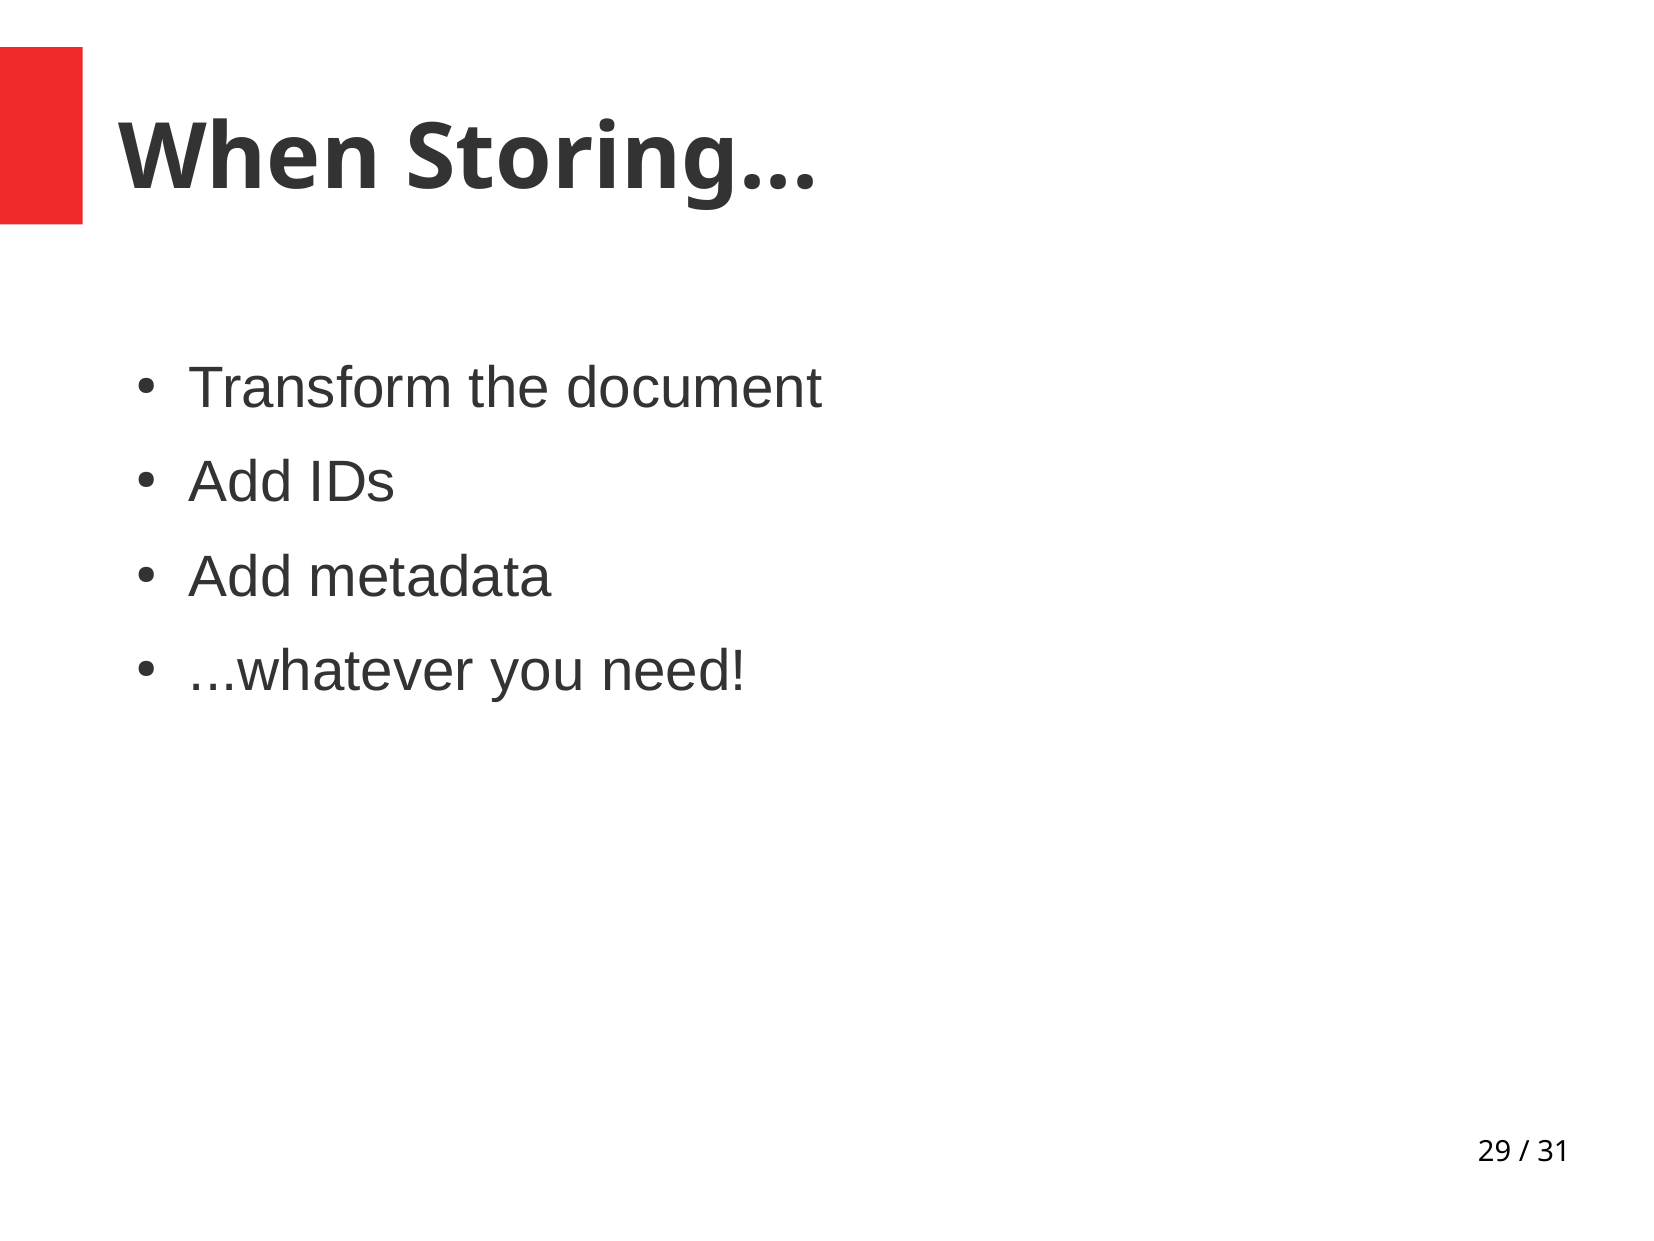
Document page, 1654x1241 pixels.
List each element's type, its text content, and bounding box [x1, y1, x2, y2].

title When Storing... [118, 49, 1571, 257]
list Transform the document Add IDs Add metadata ...whatever you need! [118, 354, 1536, 1074]
